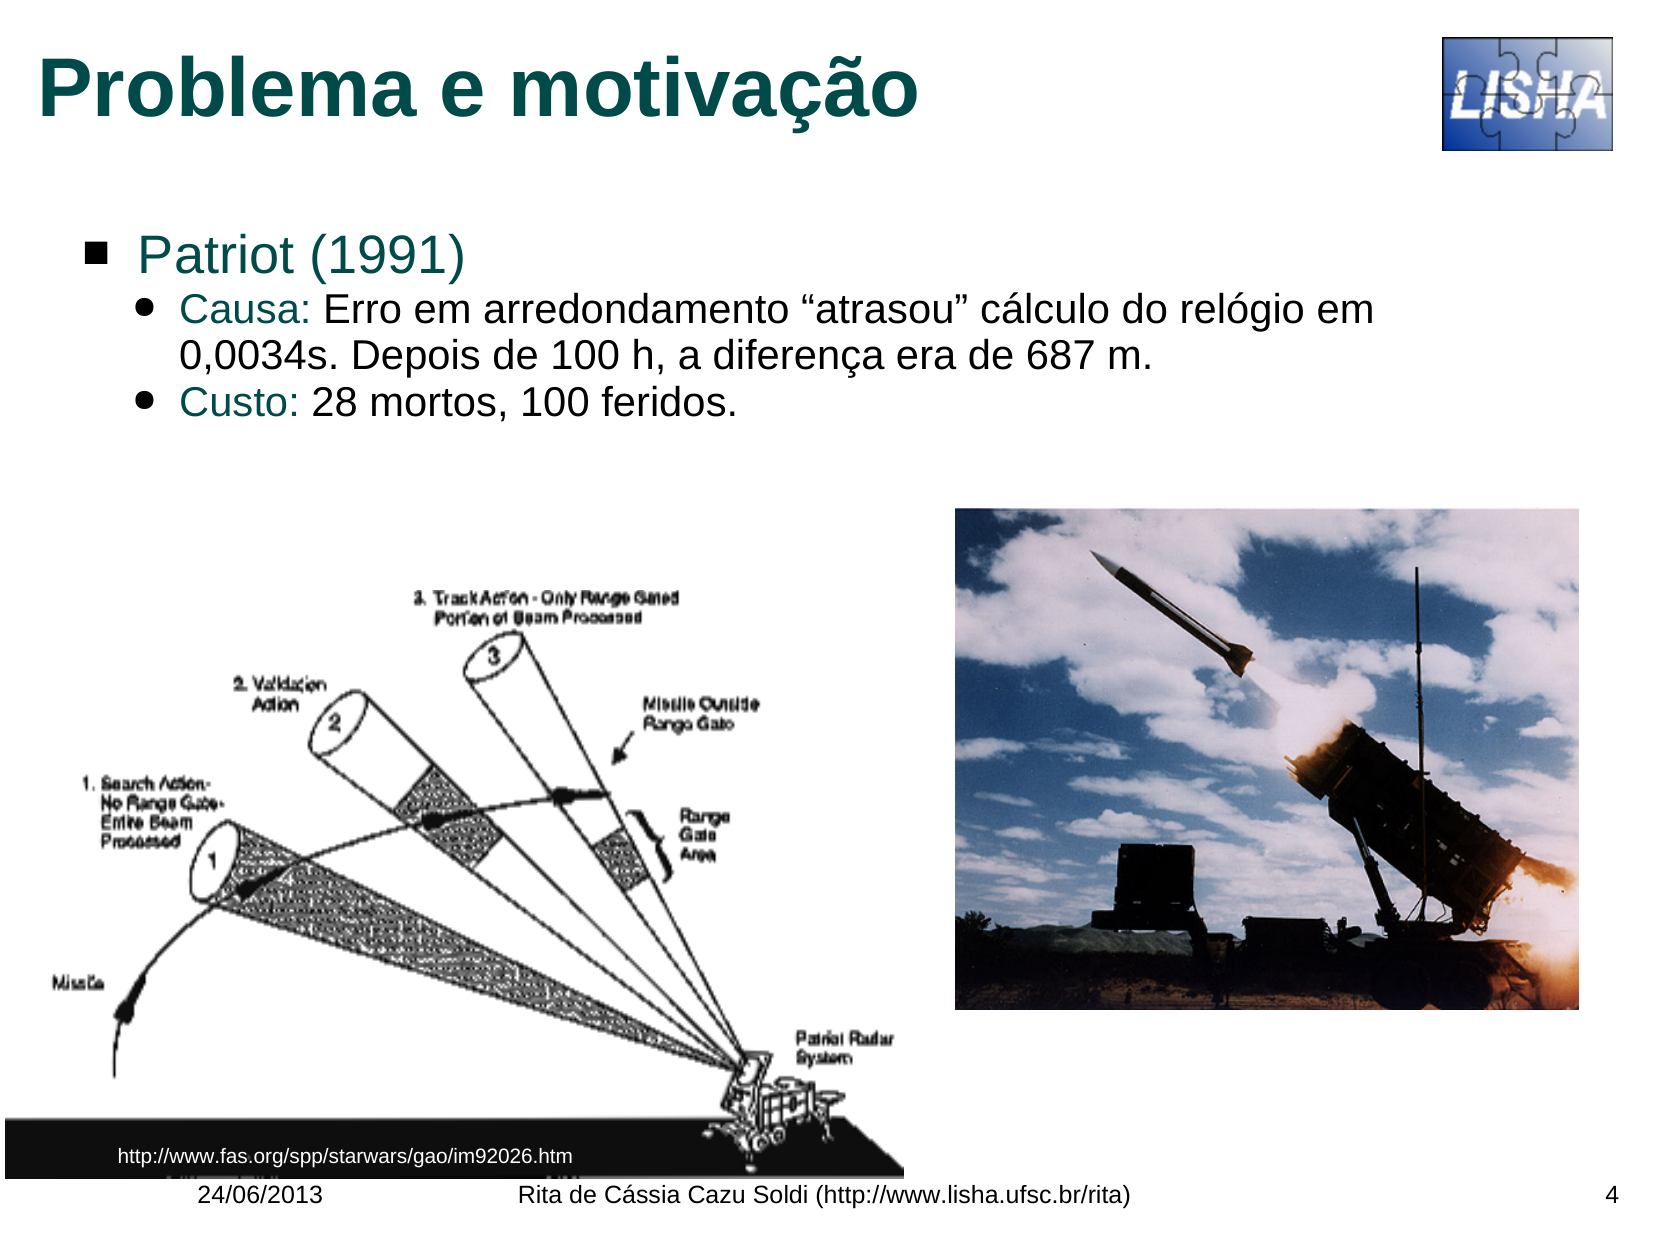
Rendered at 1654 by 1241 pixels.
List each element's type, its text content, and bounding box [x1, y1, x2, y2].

picture [955, 507, 1579, 1010]
picture [5, 590, 904, 1179]
title Problema e motivação [37, 37, 1426, 151]
picture [1442, 37, 1613, 151]
list Patriot (1991) Causa: Erro em arredondamento “atrasou” cálculo do relógio em 0,0034s. Depois de 100 h, a diferença era de 687 m. Custo: 28 mortos, 100 feridos. [37, 225, 1506, 1163]
text_box http://www.fas.org/spp/starwars/gao/im92026.htm [0, 1144, 874, 1212]
